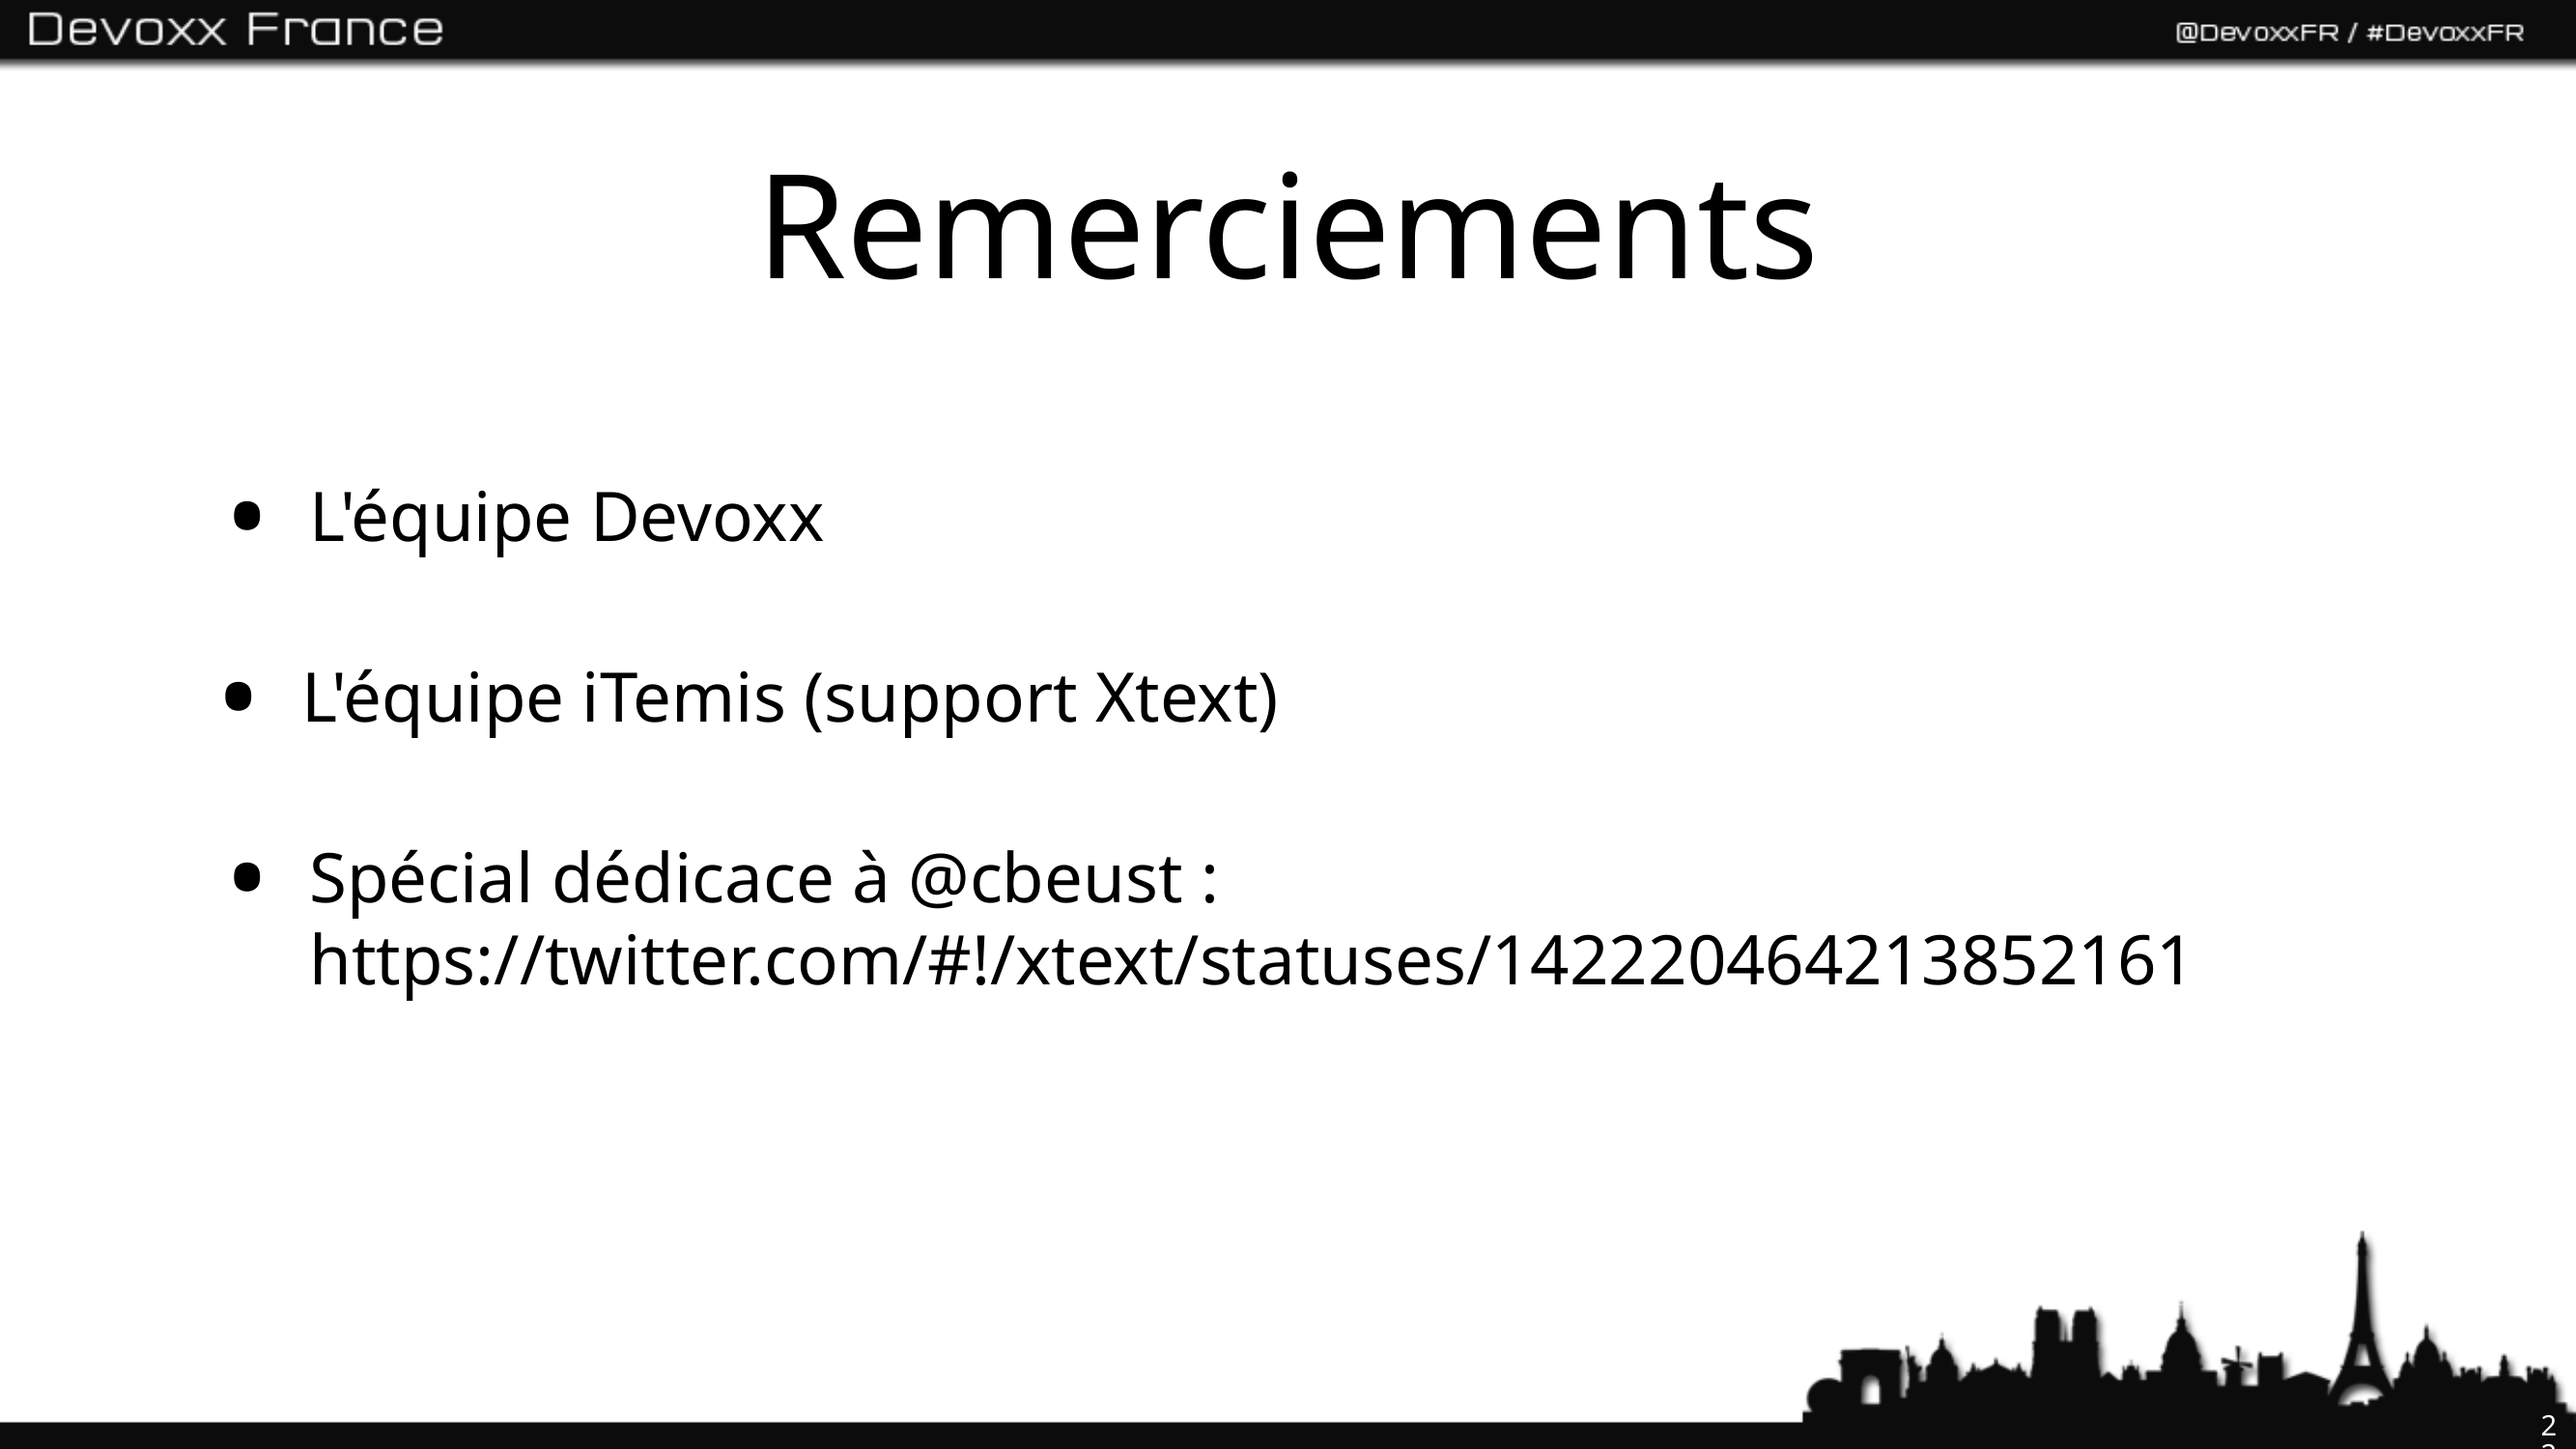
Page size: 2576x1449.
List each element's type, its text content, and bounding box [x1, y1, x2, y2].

list L'équipe Devoxx L'équipe iTemis (support Xtext) Spécial dédicace à @cbeust : https://twitter.com/#!/xtext/statuses/142220464213852161 [183, 412, 2393, 1317]
picture [0, 0, 2576, 1449]
title Remerciements [183, 38, 2393, 403]
